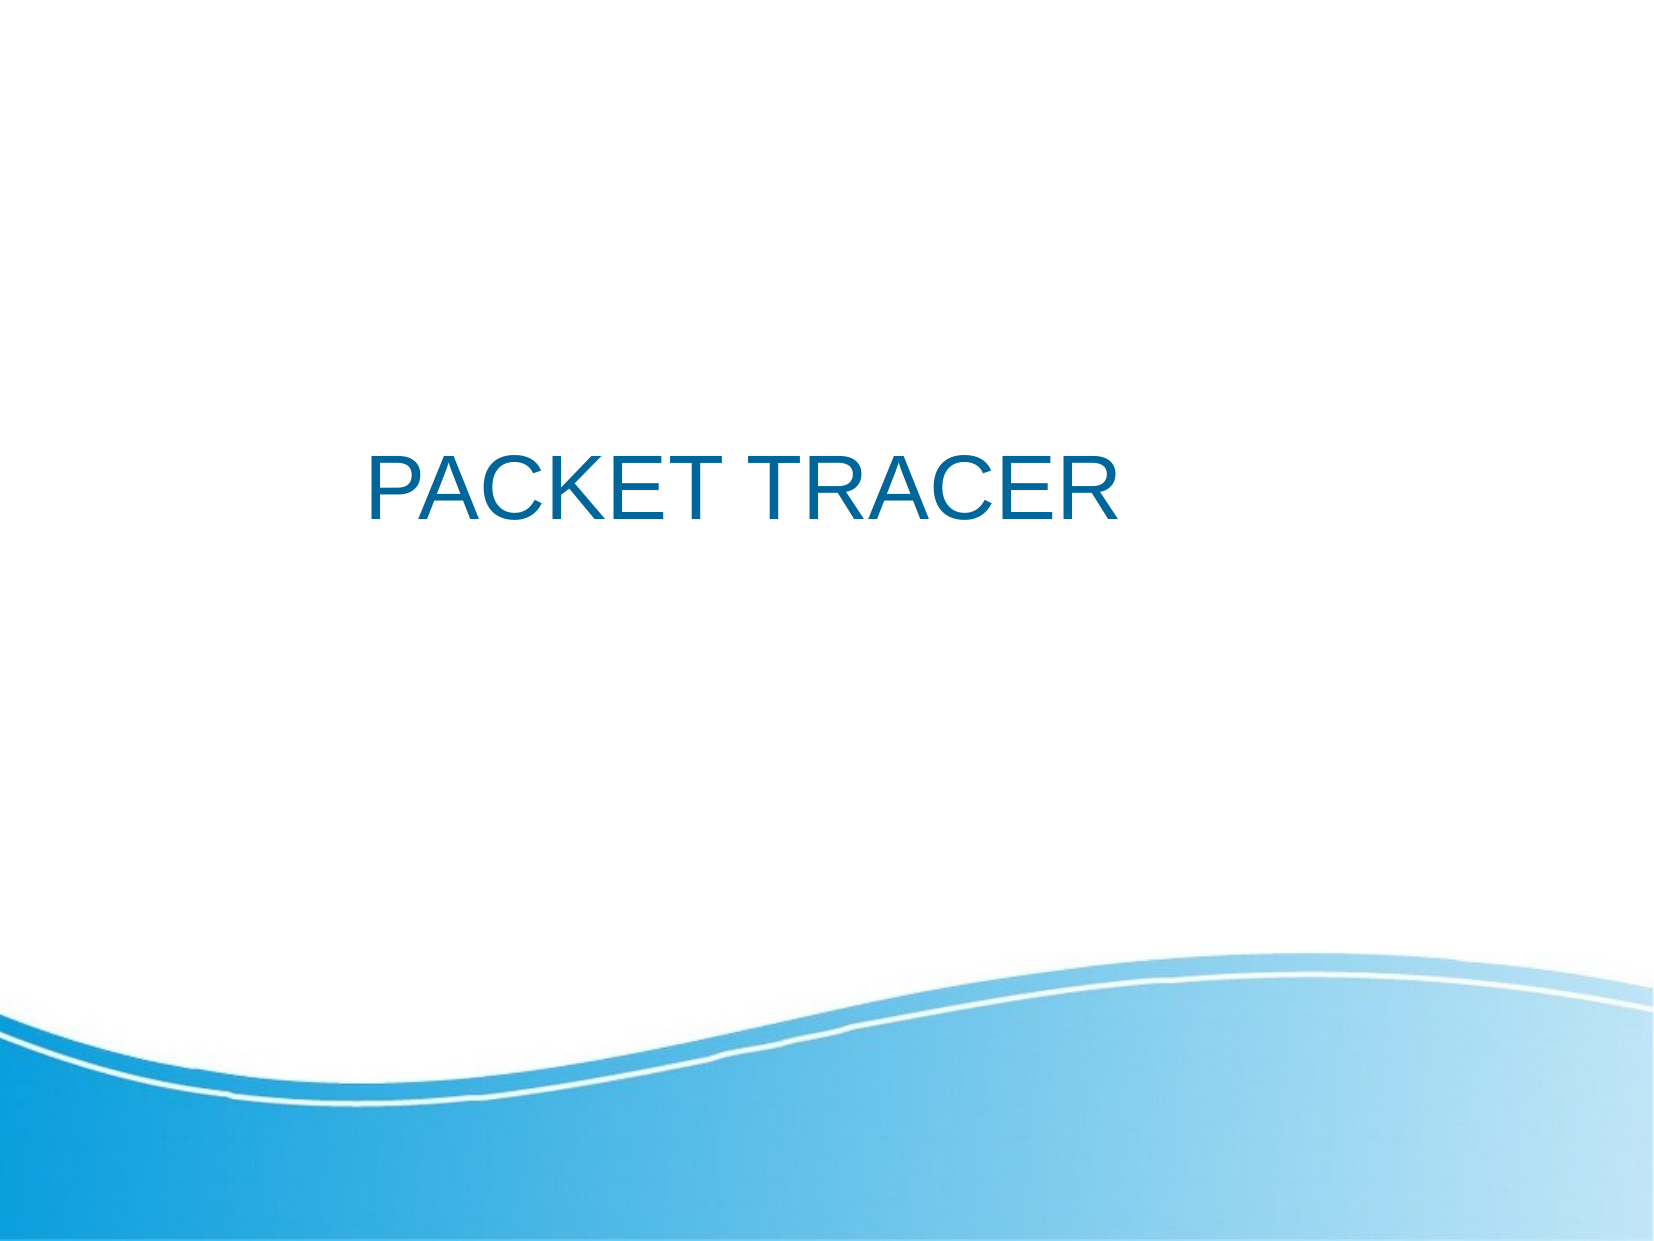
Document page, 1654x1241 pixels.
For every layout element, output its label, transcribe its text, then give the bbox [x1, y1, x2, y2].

title PACKET TRACER [0, 384, 1489, 592]
picture [0, 952, 1654, 1241]
